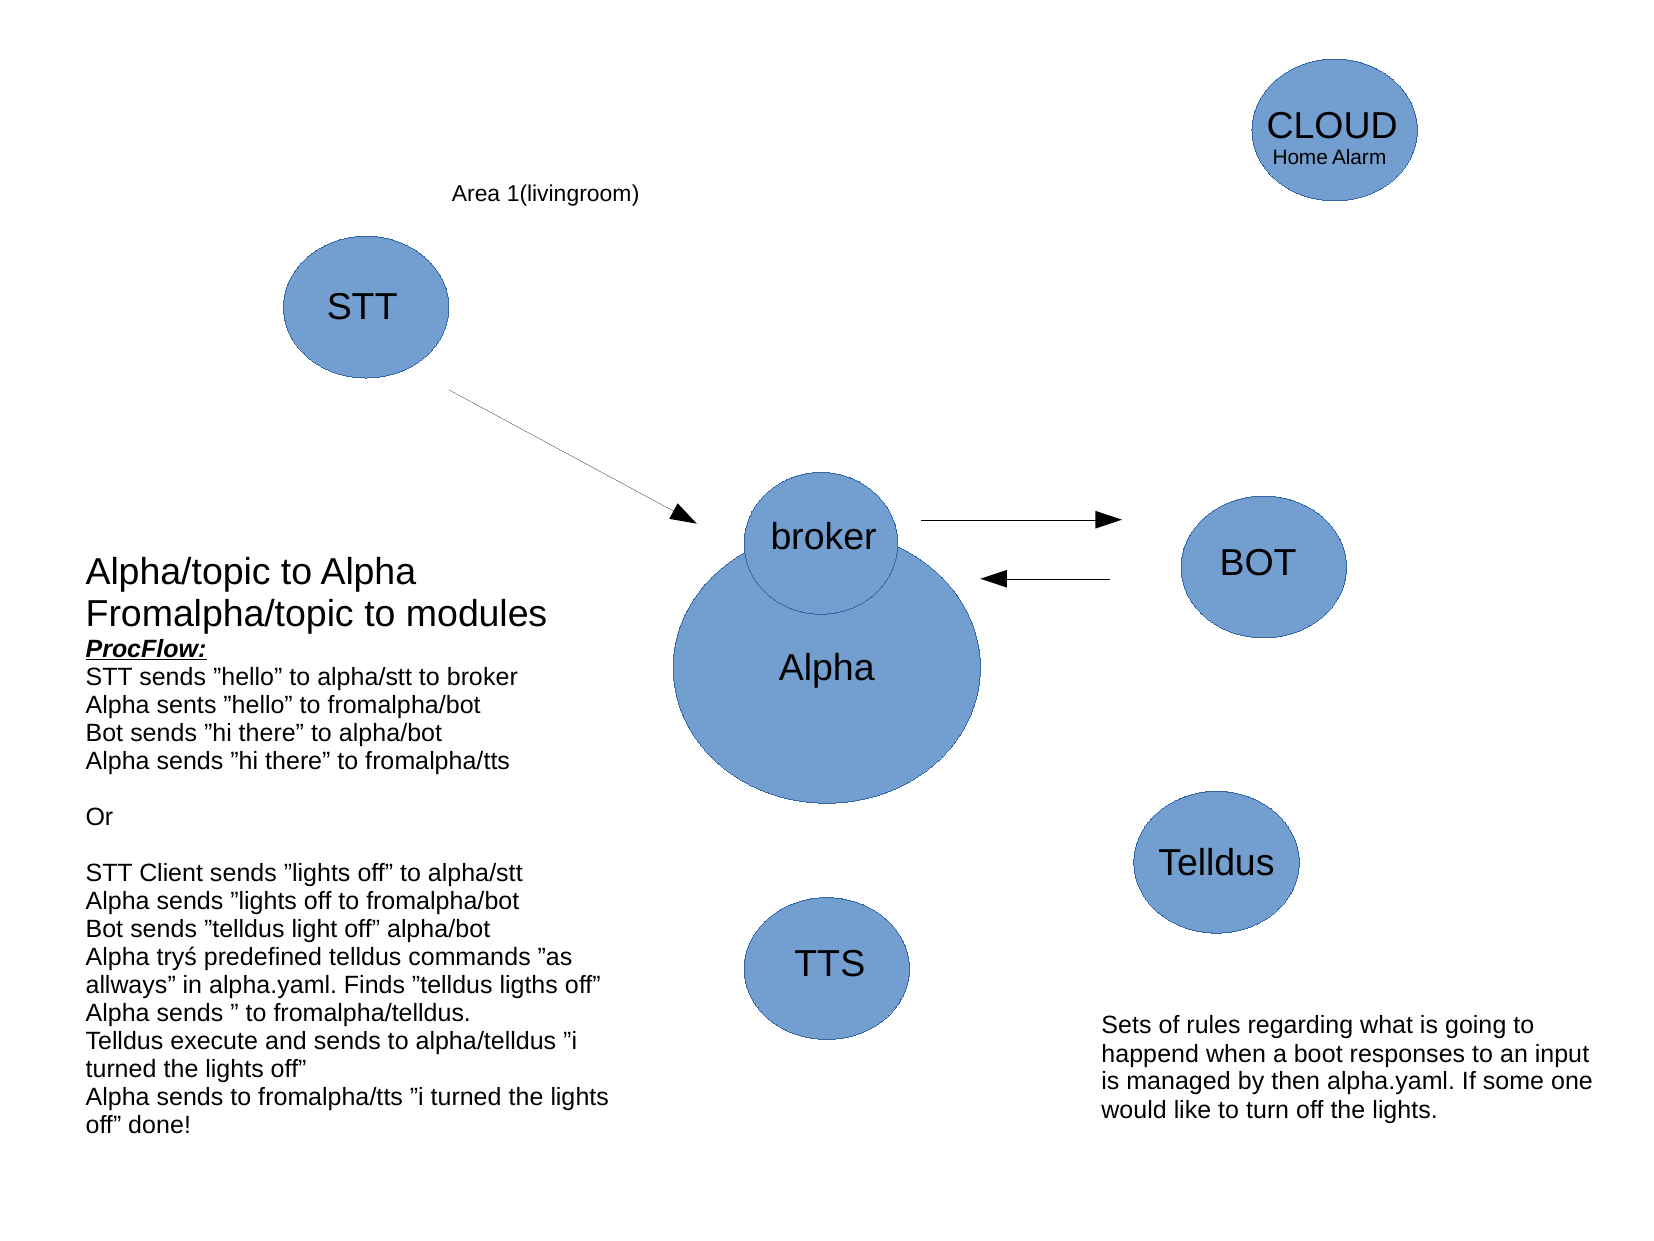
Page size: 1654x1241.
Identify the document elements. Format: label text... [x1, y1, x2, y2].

text_box CLOUD Home Alarm [1251, 96, 1418, 177]
text_box BOT [1204, 533, 1323, 591]
text_box Area 1(livingroom) [437, 172, 863, 272]
text_box [443, 280, 449, 334]
text_box Telldus [1133, 791, 1300, 934]
text_box [283, 236, 443, 379]
text_box [1262, 59, 1408, 96]
text_box STT [312, 277, 443, 335]
text_box [744, 472, 894, 615]
text_box Alpha/topic to Alpha Fromalpha/topic to modules ProcFlow: STT sends ”hello” to alpha/stt to broker Alpha sents ”hello” to fromalpha/bot Bot sends ”hi there” to alpha/bot Alpha sends ”hi there” to fromalpha/tts Or STT Client sends ”lights off” to alpha/stt Alpha sends ”lights off to fromalpha/bot Bot sends ”telldus light off” alpha/bot Alpha tryś predefined telldus commands ”as allways” in alpha.yaml. Finds ”telldus ligths off” Alpha sends ” to fromalpha/telldus. Telldus execute and sends to alpha/telldus ”i turned the lights off” Alpha sends to fromalpha/tts ”i turned the lights off” done! [70, 543, 650, 1193]
text_box Sets of rules regarding what is going to happend when a boot responses to an input is managed by then alpha.yaml. If some one would like to turn off the lights. [1086, 1003, 1619, 1131]
text_box [744, 897, 905, 1040]
text_box [1181, 496, 1347, 638]
text_box Alpha [673, 552, 981, 804]
text_box TTS [779, 935, 922, 993]
text_box broker [755, 507, 910, 567]
text_box [1272, 177, 1397, 201]
